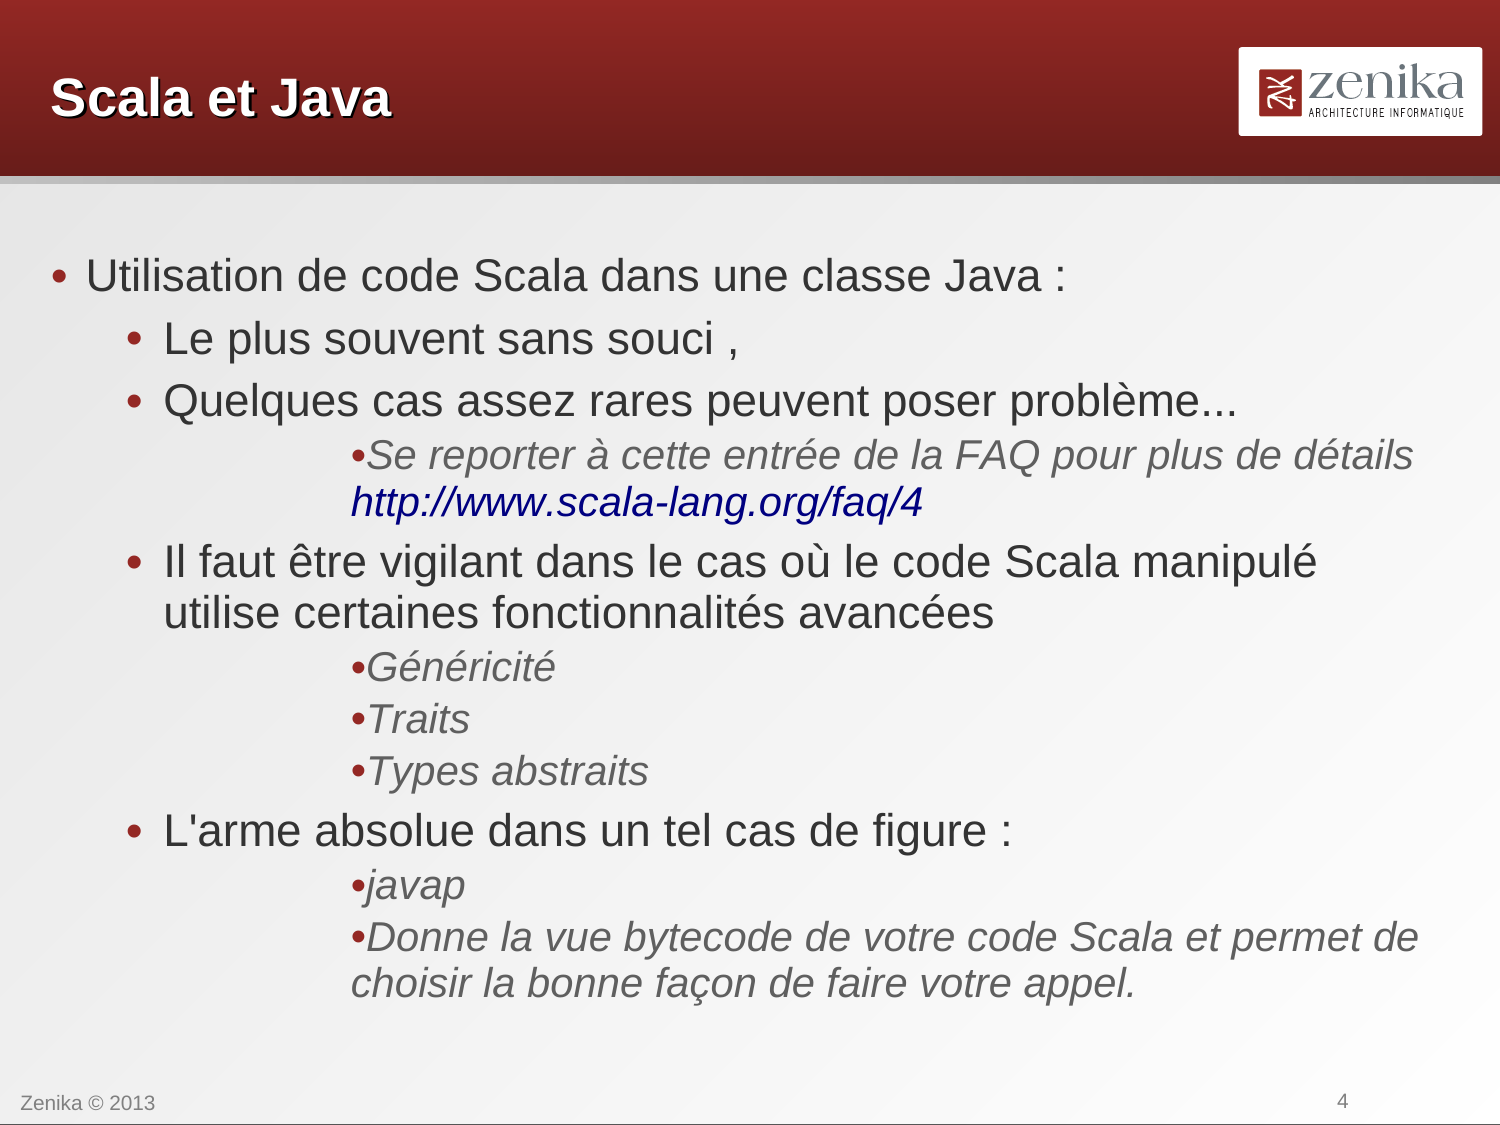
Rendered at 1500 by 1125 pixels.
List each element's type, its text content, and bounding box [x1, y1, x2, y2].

picture [1257, 58, 1464, 125]
title Scala et Java [50, 15, 1206, 180]
list Utilisation de code Scala dans une classe Java : Le plus souvent sans souci , Quelques cas assez rares peuvent poser problème... Se reporter à cette entrée de la FAQ pour plus de détails http://www.scala-lang.org/faq/4 Il faut être vigilant dans le cas où le code Scala manipulé utilise certaines fonctionnalités avancées Généricité Traits Types abstraits L'arme absolue dans un tel cas de figure : javap Donne la vue bytecode de votre code Scala et permet de choisir la bonne façon de faire votre appel. [50, 249, 1435, 1079]
